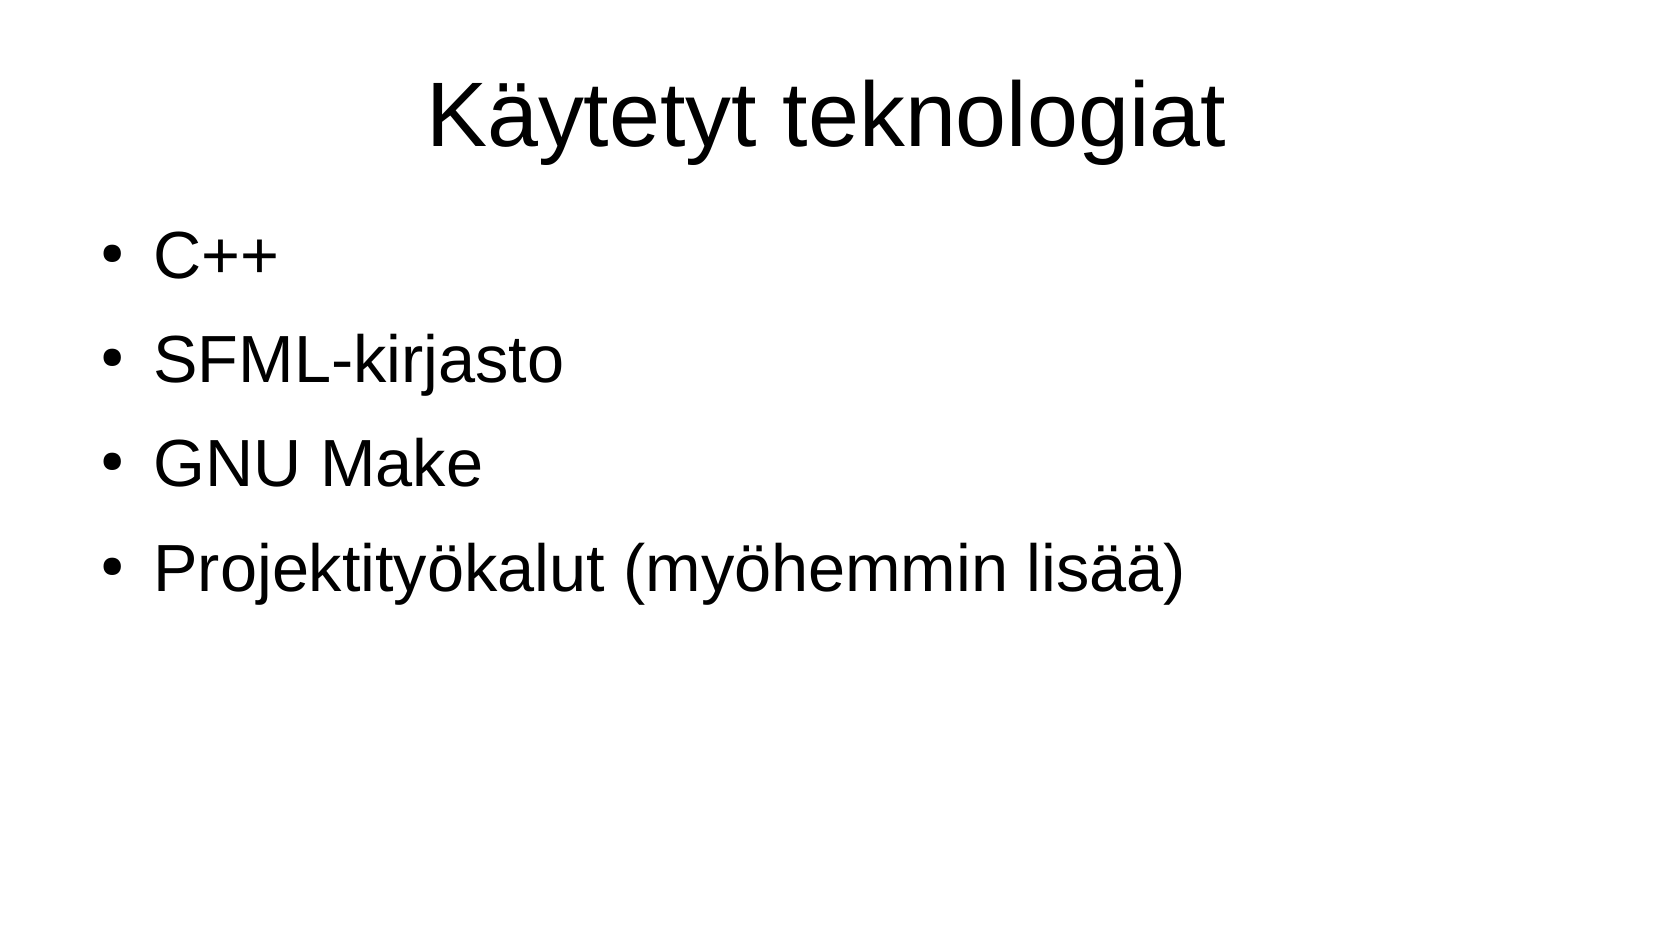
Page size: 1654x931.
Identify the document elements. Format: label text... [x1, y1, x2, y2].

list C++ SFML-kirjasto GNU Make Projektityökalut (myöhemmin lisää) [82, 217, 1571, 758]
title Käytetyt teknologiat [82, 37, 1571, 193]
